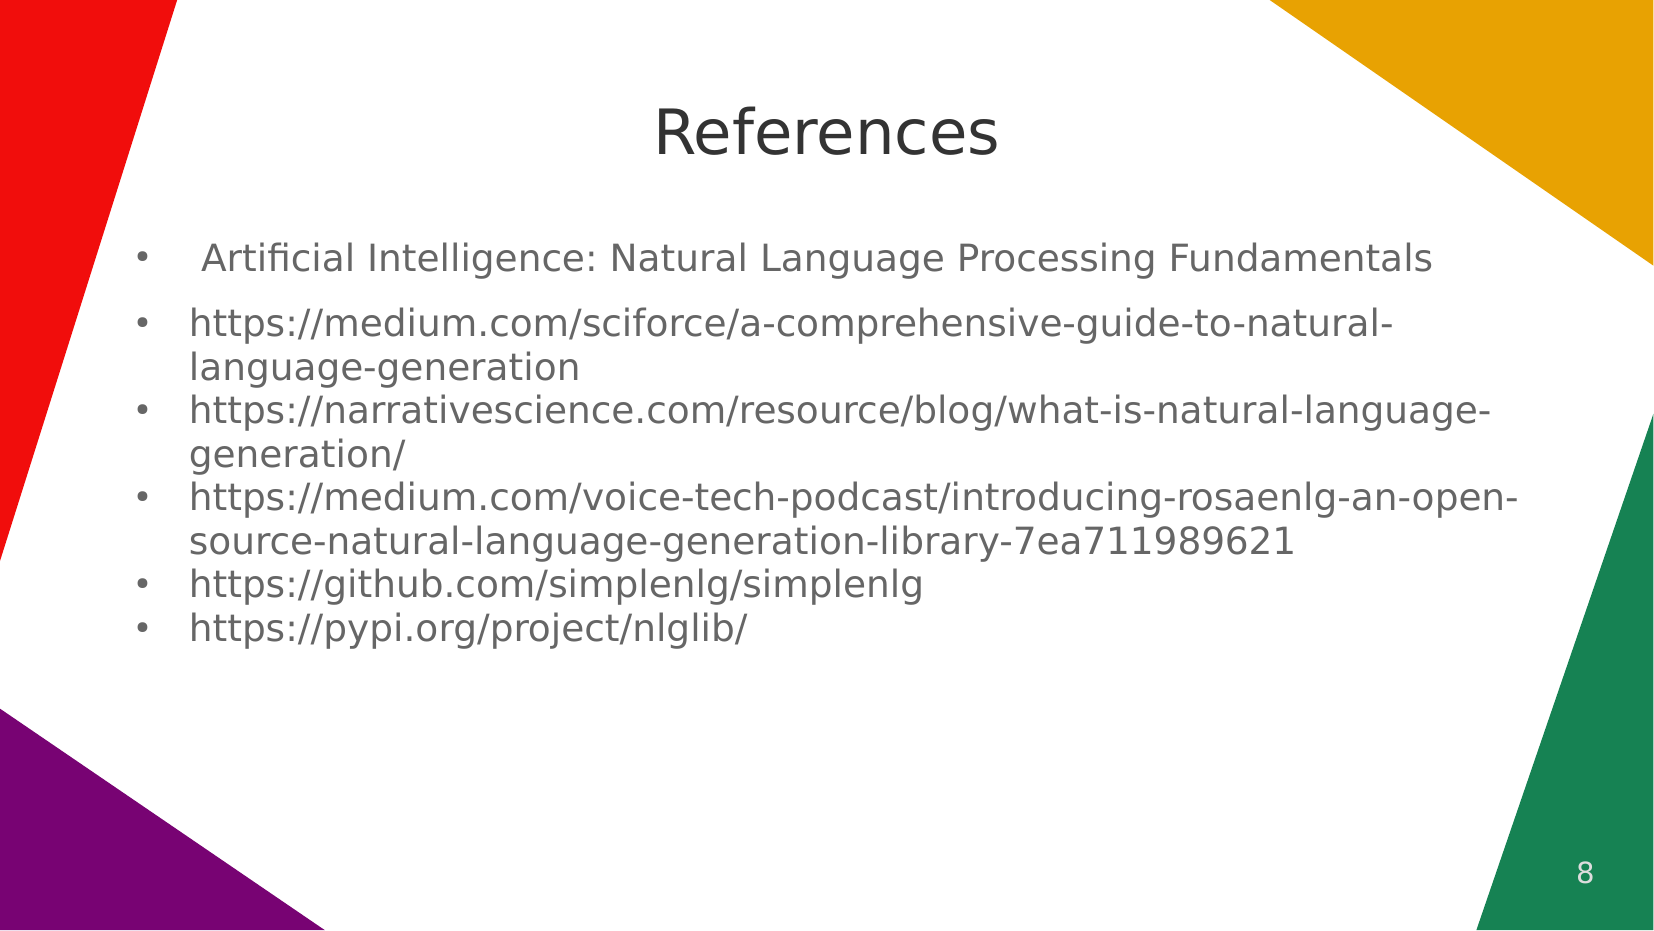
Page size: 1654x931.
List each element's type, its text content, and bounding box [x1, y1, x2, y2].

title References [118, 59, 1536, 207]
list Artificial Intelligence: Natural Language Processing Fundamentals https://medium.com/sciforce/a-comprehensive-guide-to-natural-language-generation https://narrativescience.com/resource/blog/what-is-natural-language-generation/ https://medium.com/voice-tech-podcast/introducing-rosaenlg-an-open-source-natural-language-generation-library-7ea711989621 https://github.com/simplenlg/simplenlg https://pypi.org/project/nlglib/ [118, 236, 1536, 827]
